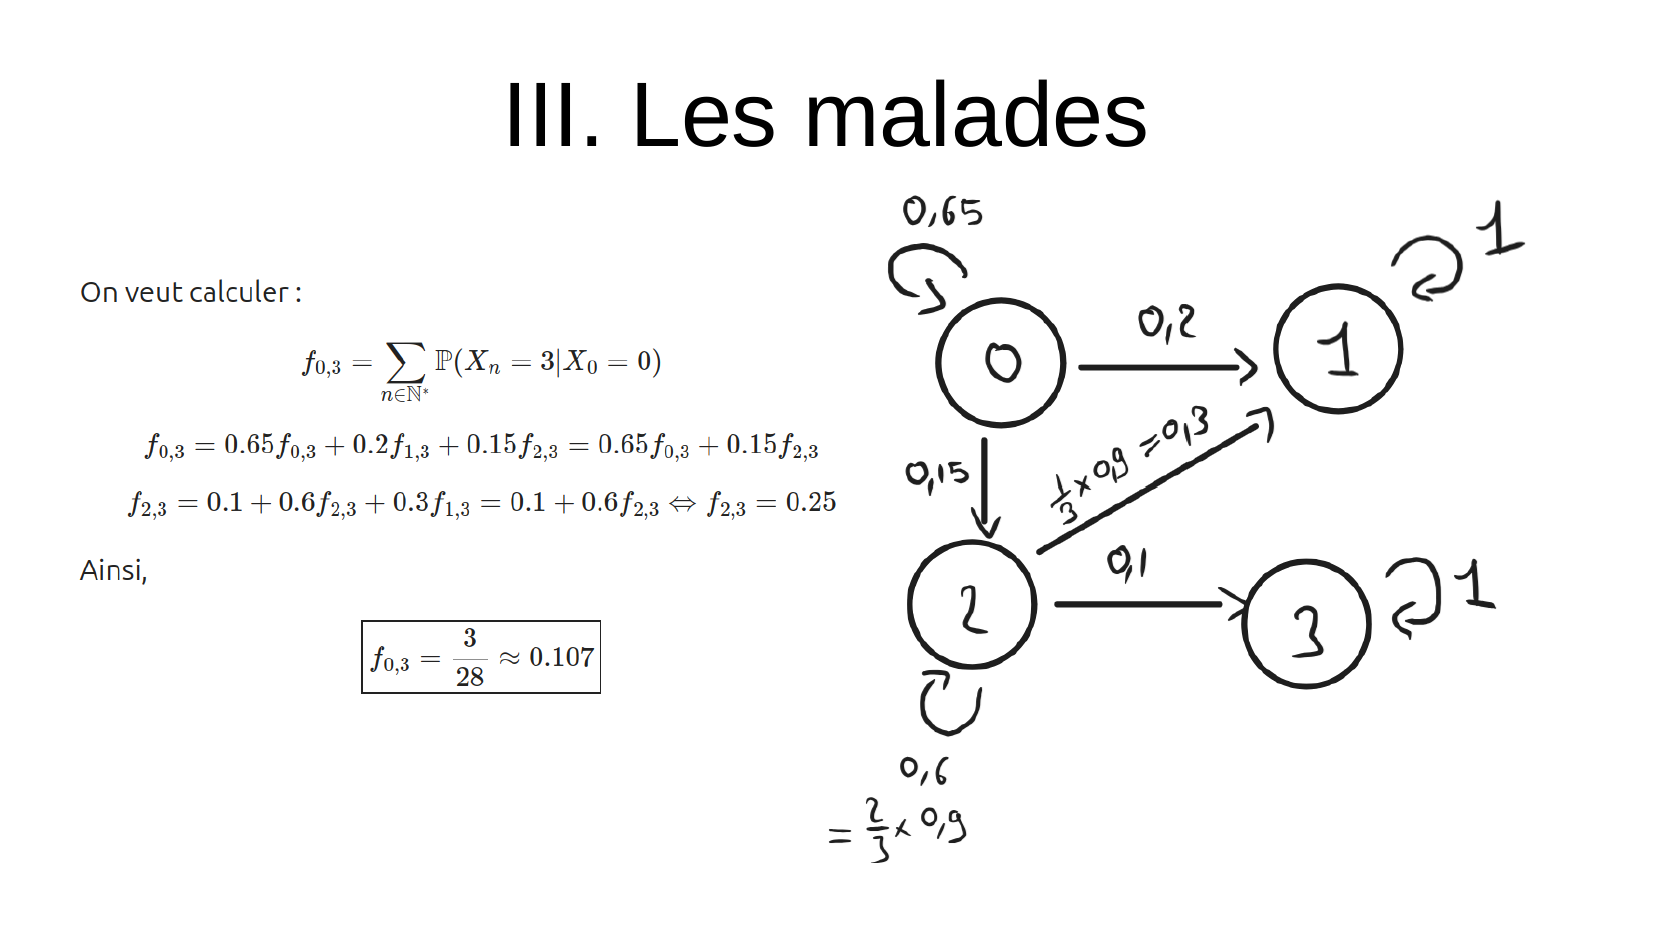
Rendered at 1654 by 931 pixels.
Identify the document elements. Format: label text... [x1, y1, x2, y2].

title III. Les malades [82, 37, 1571, 193]
picture [75, 193, 1536, 863]
